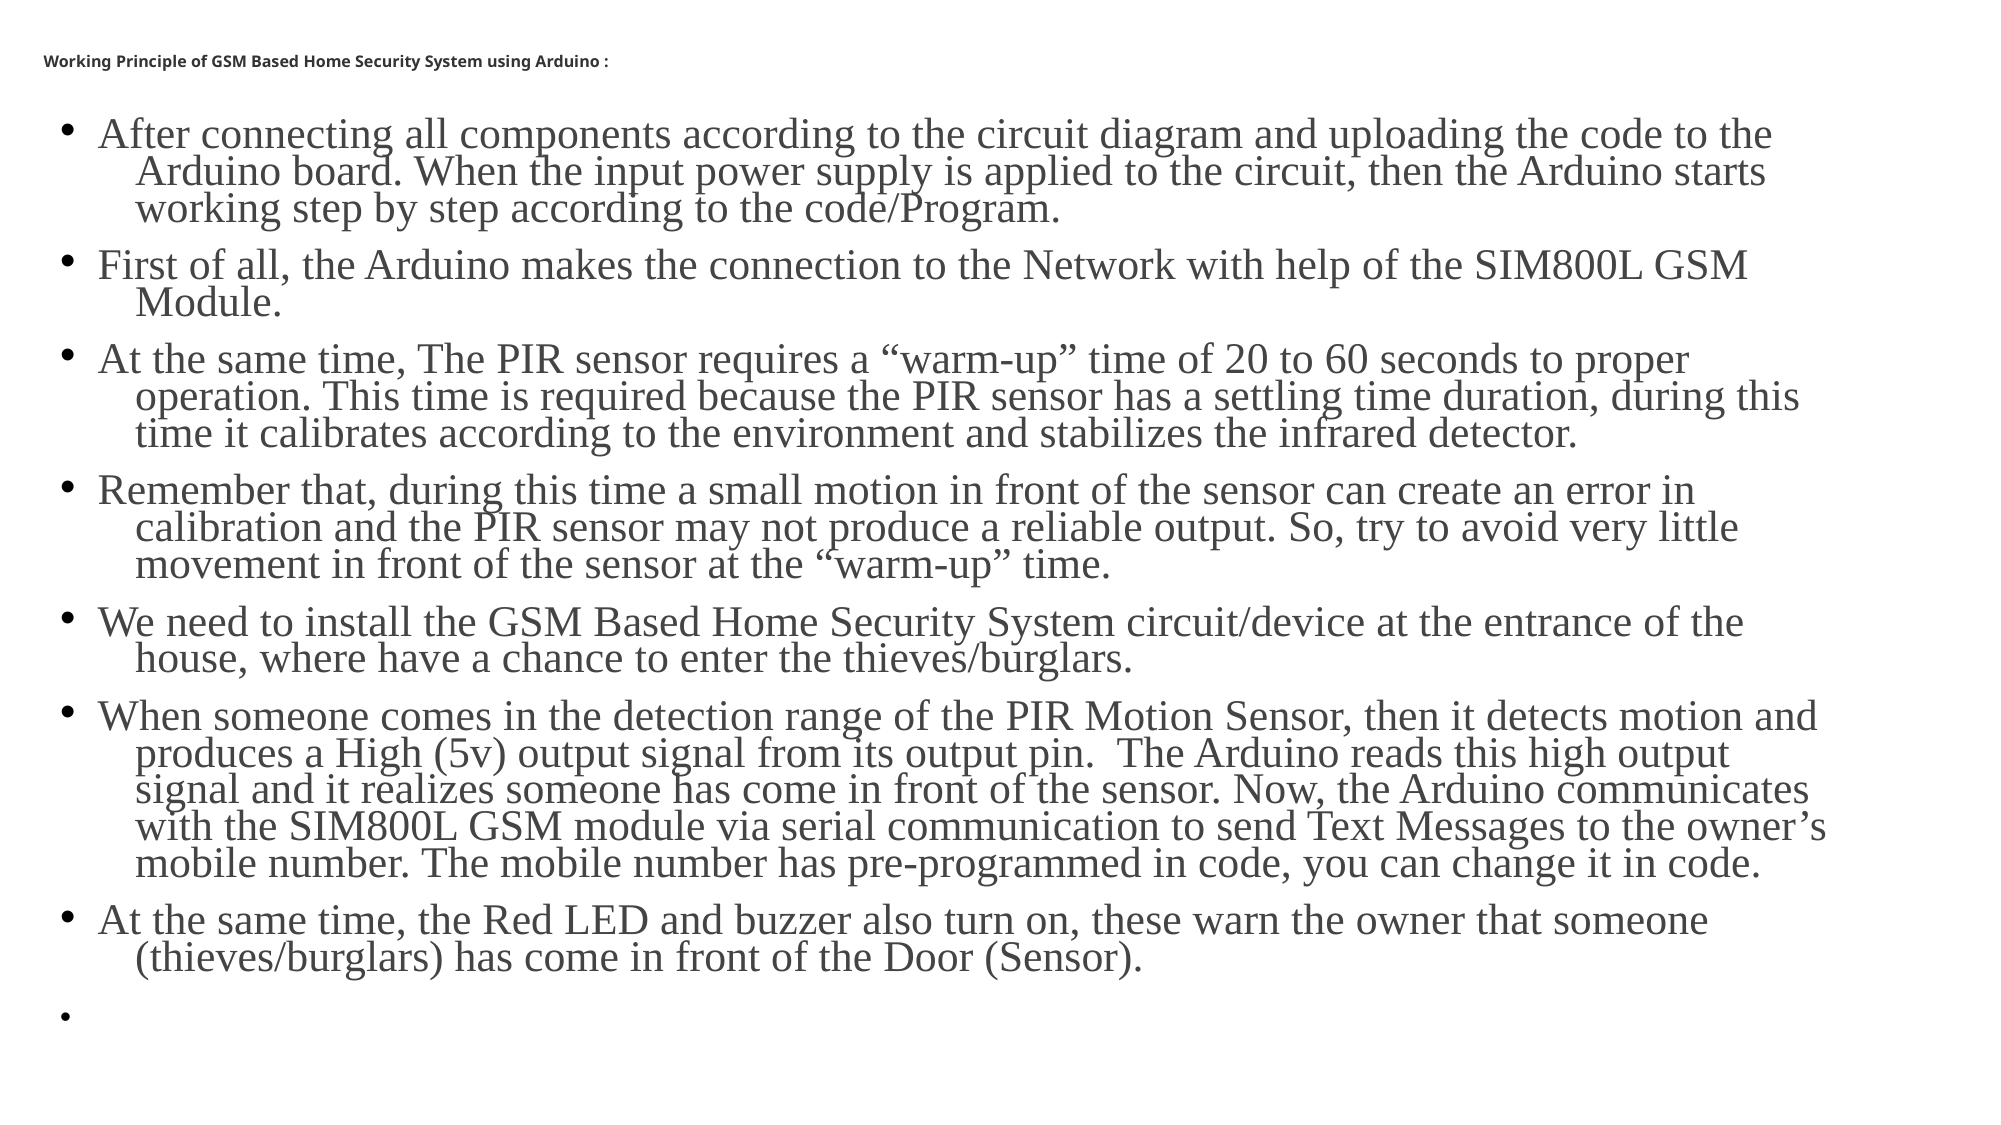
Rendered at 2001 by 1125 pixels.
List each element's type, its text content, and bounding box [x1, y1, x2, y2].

list After connecting all components according to the circuit diagram and uploading the code to the Arduino board. When the input power supply is applied to the circuit, then the Arduino starts working step by step according to the code/Program. First of all, the Arduino makes the connection to the Network with help of the SIM800L GSM Module. At the same time, The PIR sensor requires a “warm-up” time of 20 to 60 seconds to proper operation. This time is required because the PIR sensor has a settling time duration, during this time it calibrates according to the environment and stabilizes the infrared detector. Remember that, during this time a small motion in front of the sensor can create an error in calibration and the PIR sensor may not produce a reliable output. So, try to avoid very little movement in front of the sensor at the “warm-up” time. We need to install the GSM Based Home Security System circuit/device at the entrance of the house, where have a chance to enter the thieves/burglars. When someone comes in the detection range of the PIR Motion Sensor, then it detects motion and produces a High (5v) output signal from its output pin. The Arduino reads this high output signal and it realizes someone has come in front of the sensor. Now, the Arduino communicates with the SIM800L GSM module via serial communication to send Text Messages to the owner’s mobile number. The mobile number has pre-programmed in code, you can change it in code. At the same time, the Red LED and buzzer also turn on, these warn the owner that someone (thieves/burglars) has come in front of the Door (Sensor). [45, 111, 1863, 1014]
title Working Principle of GSM Based Home Security System using Arduino : [28, 28, 1863, 112]
